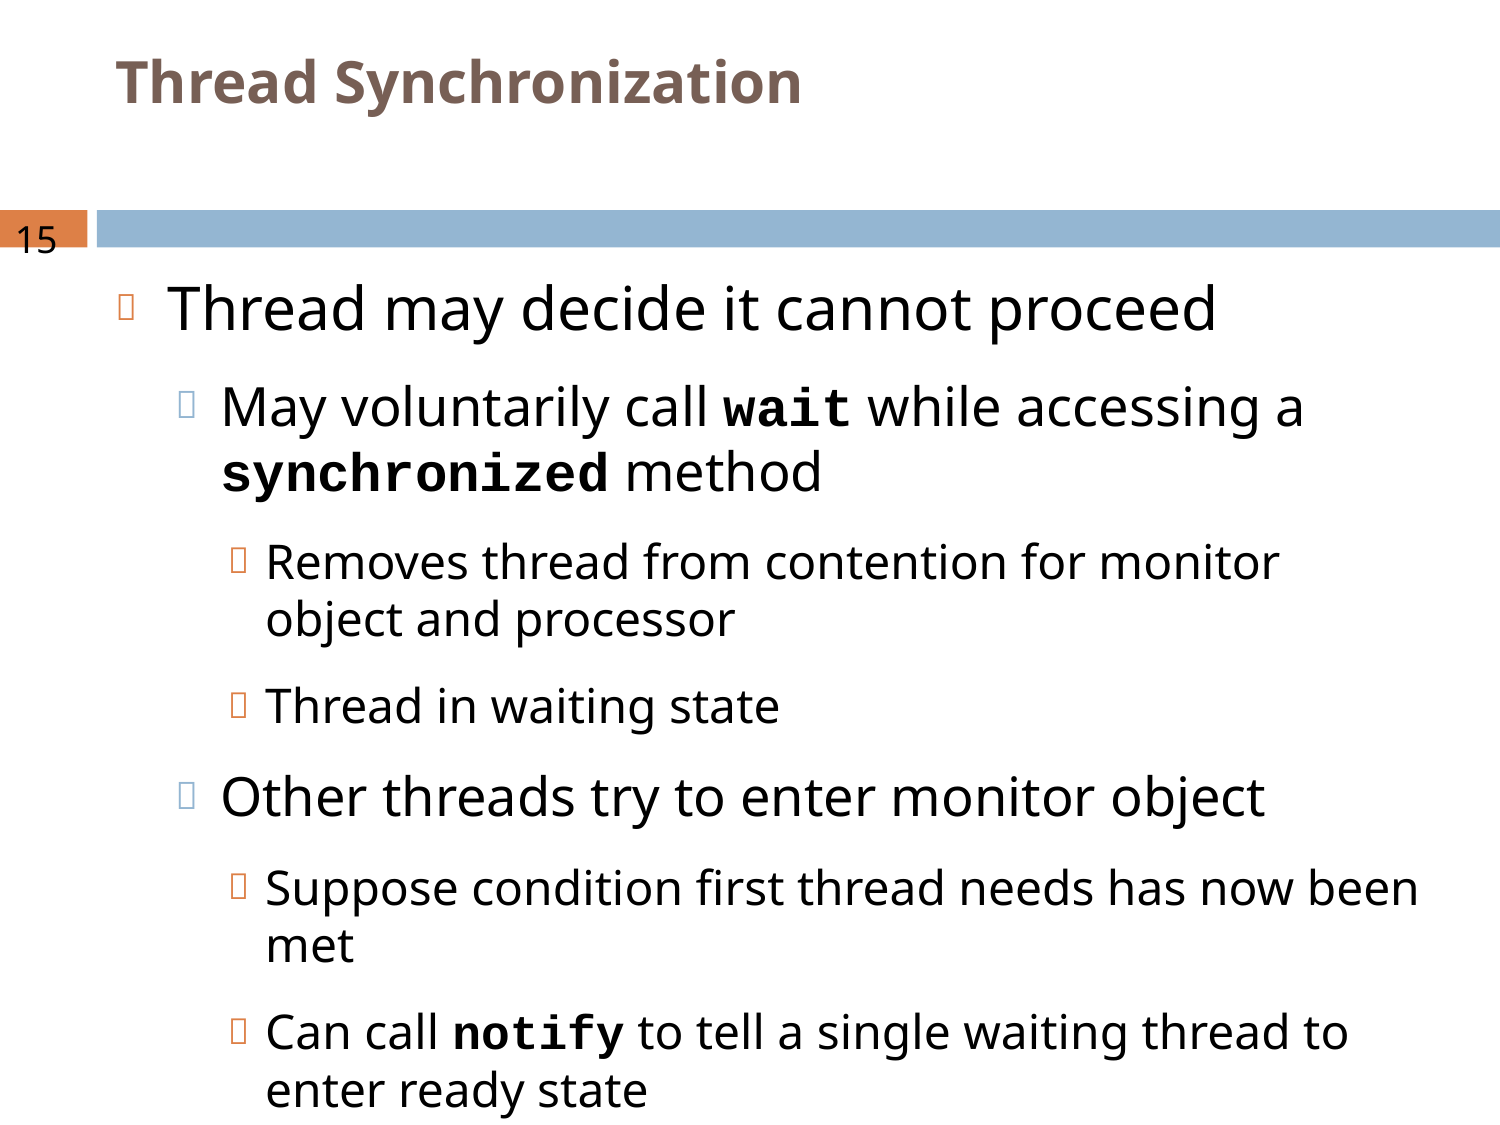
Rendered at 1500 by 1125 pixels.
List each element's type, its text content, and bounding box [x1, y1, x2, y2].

slide_number <number> [0, 208, 88, 249]
title Thread Synchronization [100, 37, 1438, 200]
list Thread may decide it cannot proceed May voluntarily call wait while accessing a synchronized method Removes thread from contention for monitor object and processor Thread in waiting state Other threads try to enter monitor object Suppose condition first thread needs has now been met Can call notify to tell a single waiting thread to enter ready state notifyAll - tells all waiting threads to enter ready state [100, 262, 1438, 1000]
